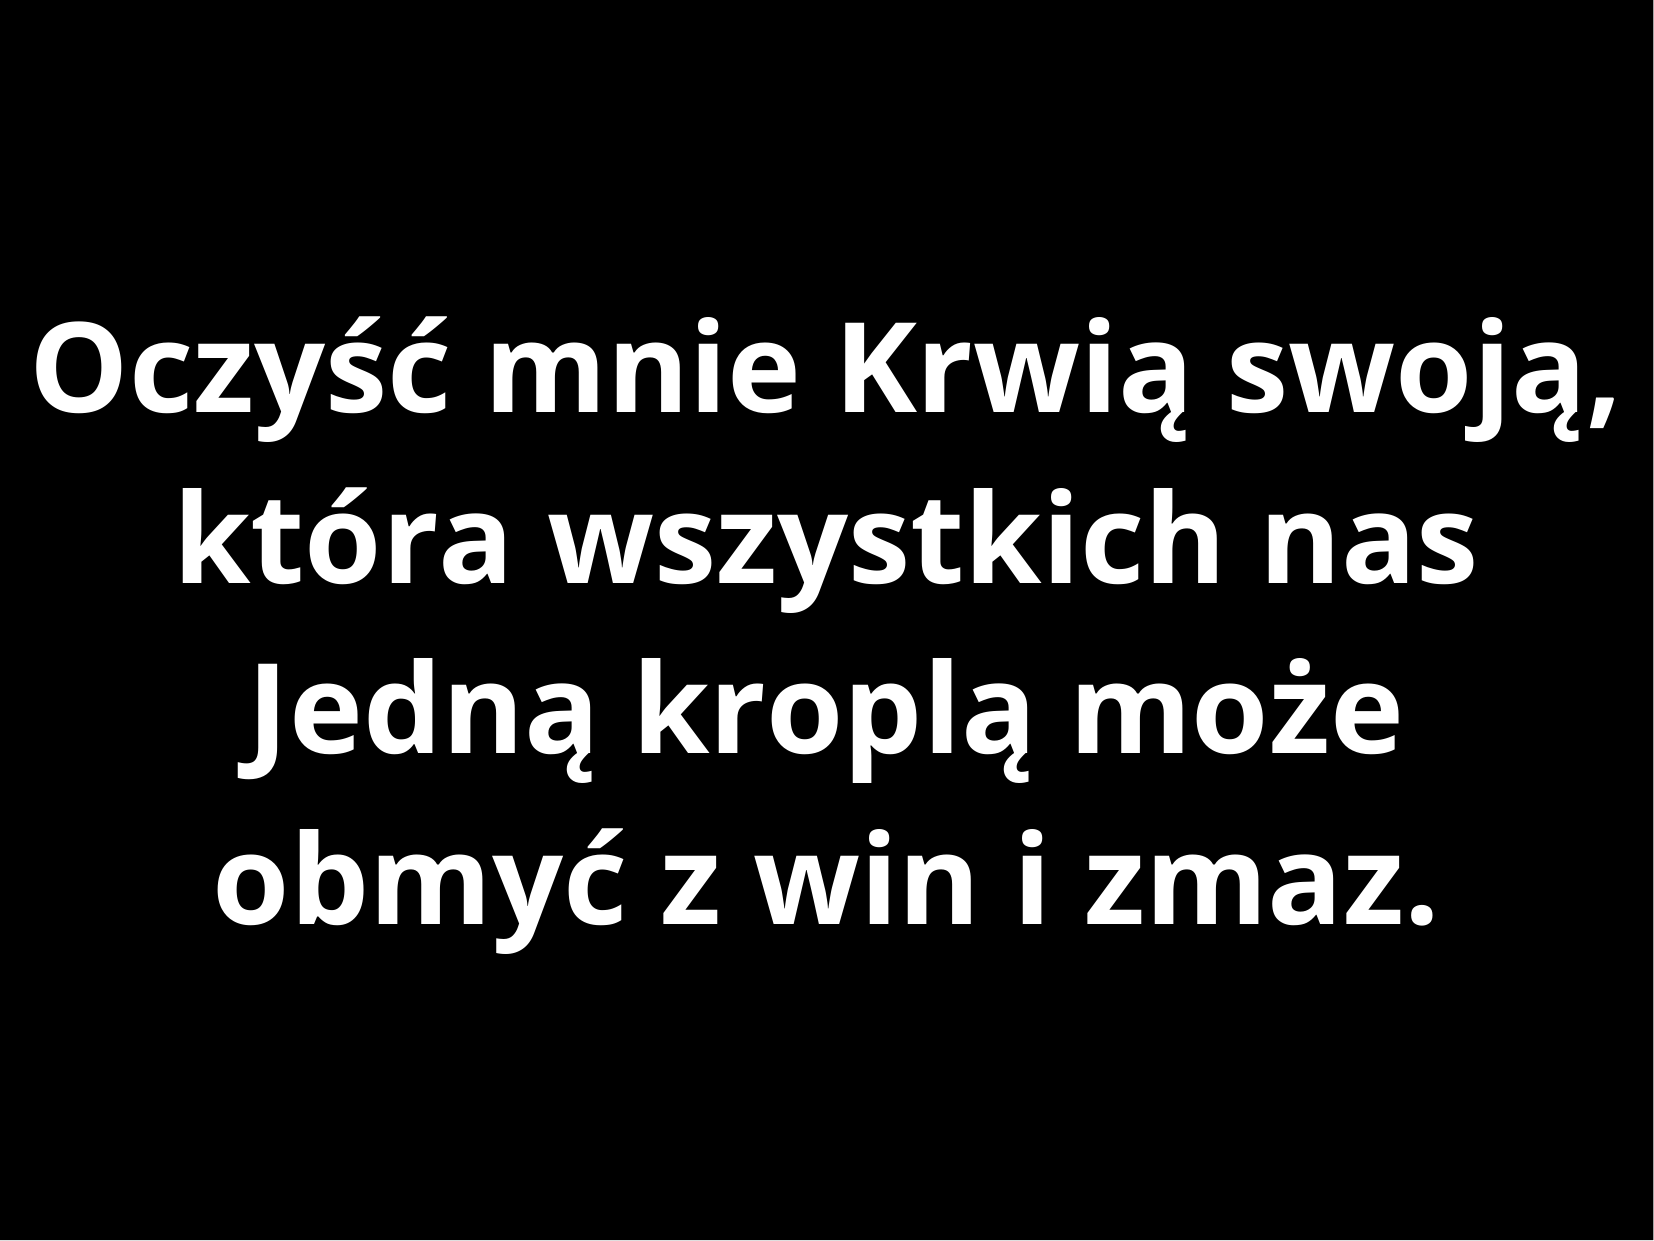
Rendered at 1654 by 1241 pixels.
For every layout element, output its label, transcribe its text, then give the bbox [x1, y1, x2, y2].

title Oczyść mnie Krwią swoją, która wszystkich nas Jedną kroplą może obmyć z win i zmaz. [0, 0, 1654, 1241]
